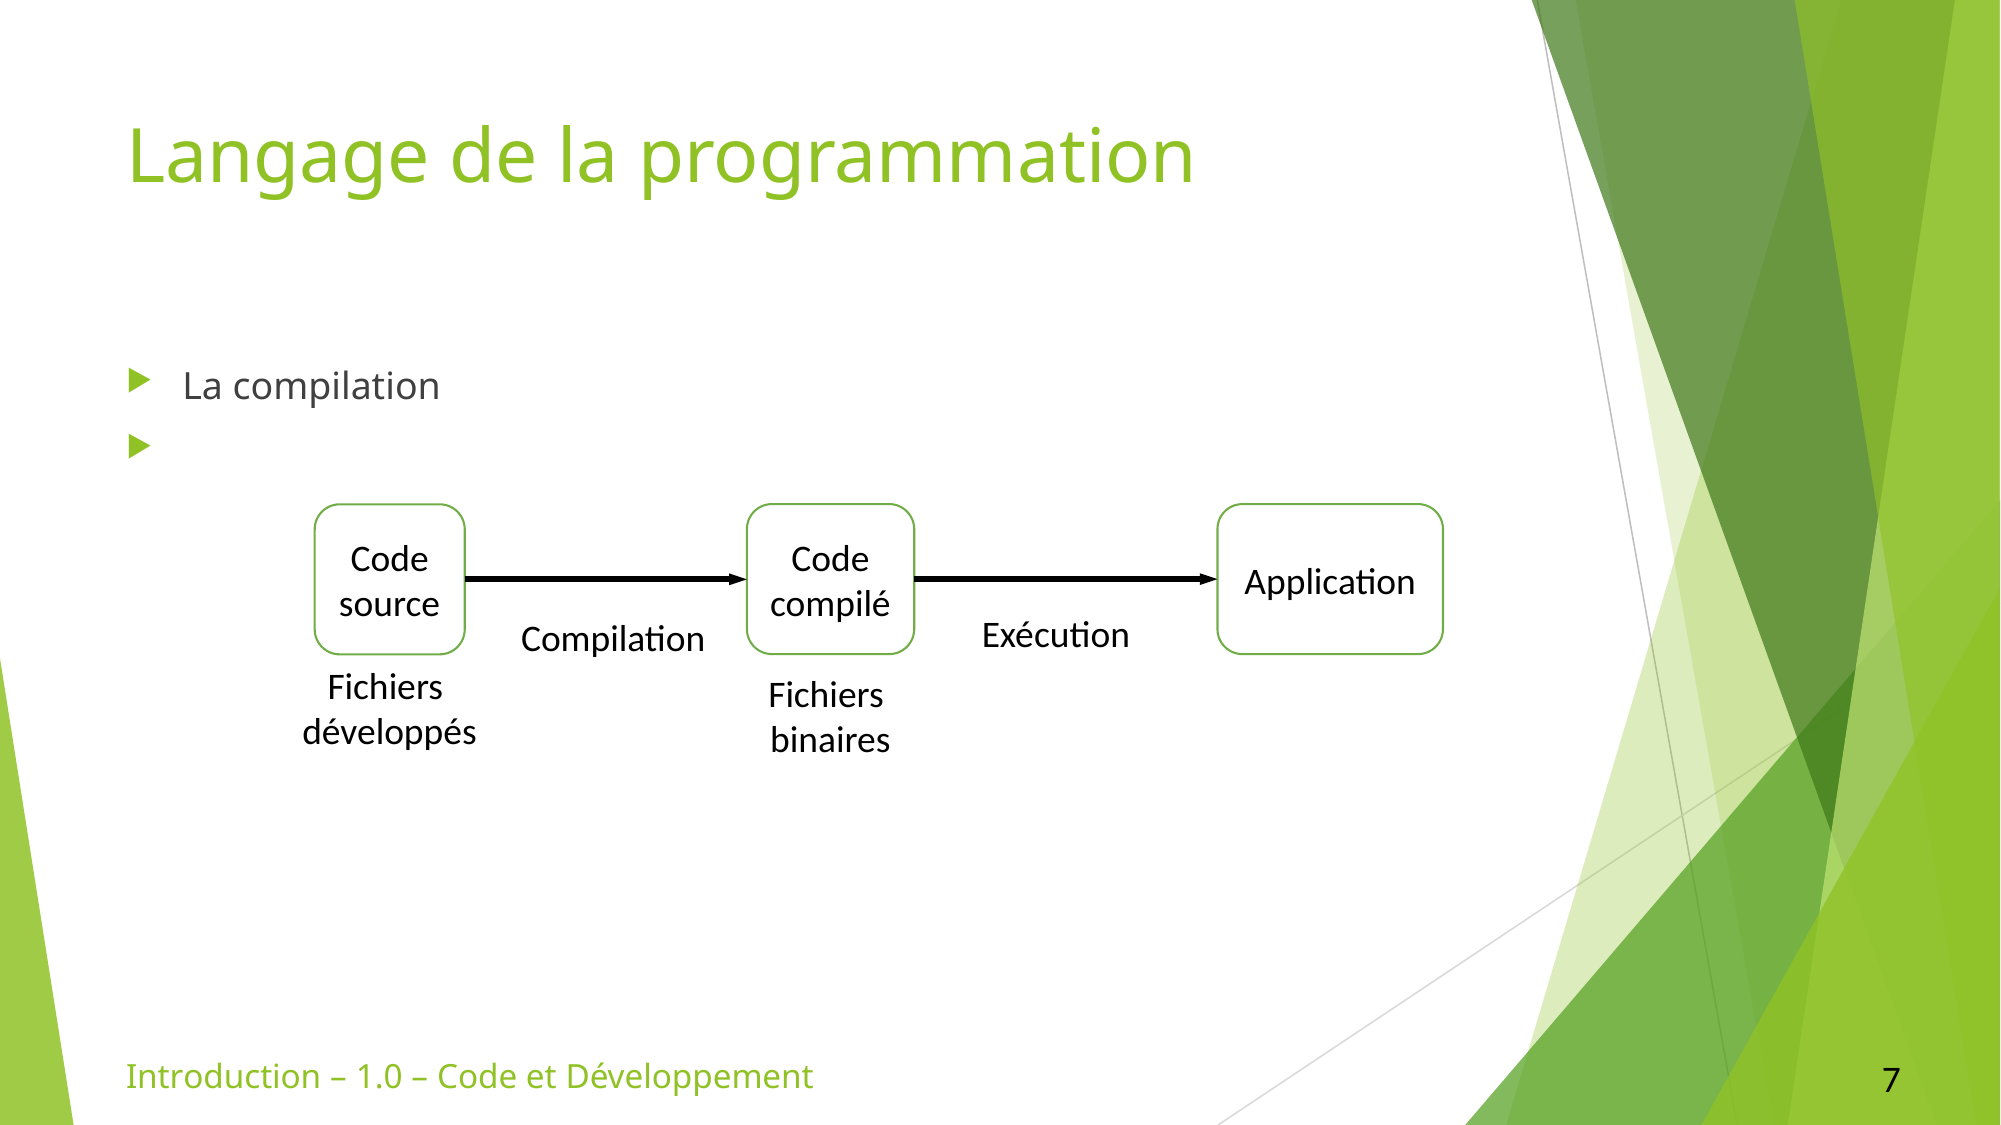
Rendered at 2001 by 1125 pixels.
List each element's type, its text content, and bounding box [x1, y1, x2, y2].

text_box Exécution [966, 602, 1148, 664]
title Langage de la programmation [111, 99, 1522, 317]
text_box [1866, 1047, 1979, 1108]
text_box Code compilé [746, 504, 915, 655]
text_box Compilation [506, 606, 724, 667]
list La compilation [111, 354, 1522, 443]
text_box Fichiers développés [286, 654, 494, 761]
text_box Application [1217, 504, 1444, 655]
text_box Introduction – 1.0 – Code et Développement [111, 1047, 1094, 1109]
text_box Code source [314, 504, 465, 654]
text_box Fichiers binaires [752, 662, 909, 769]
